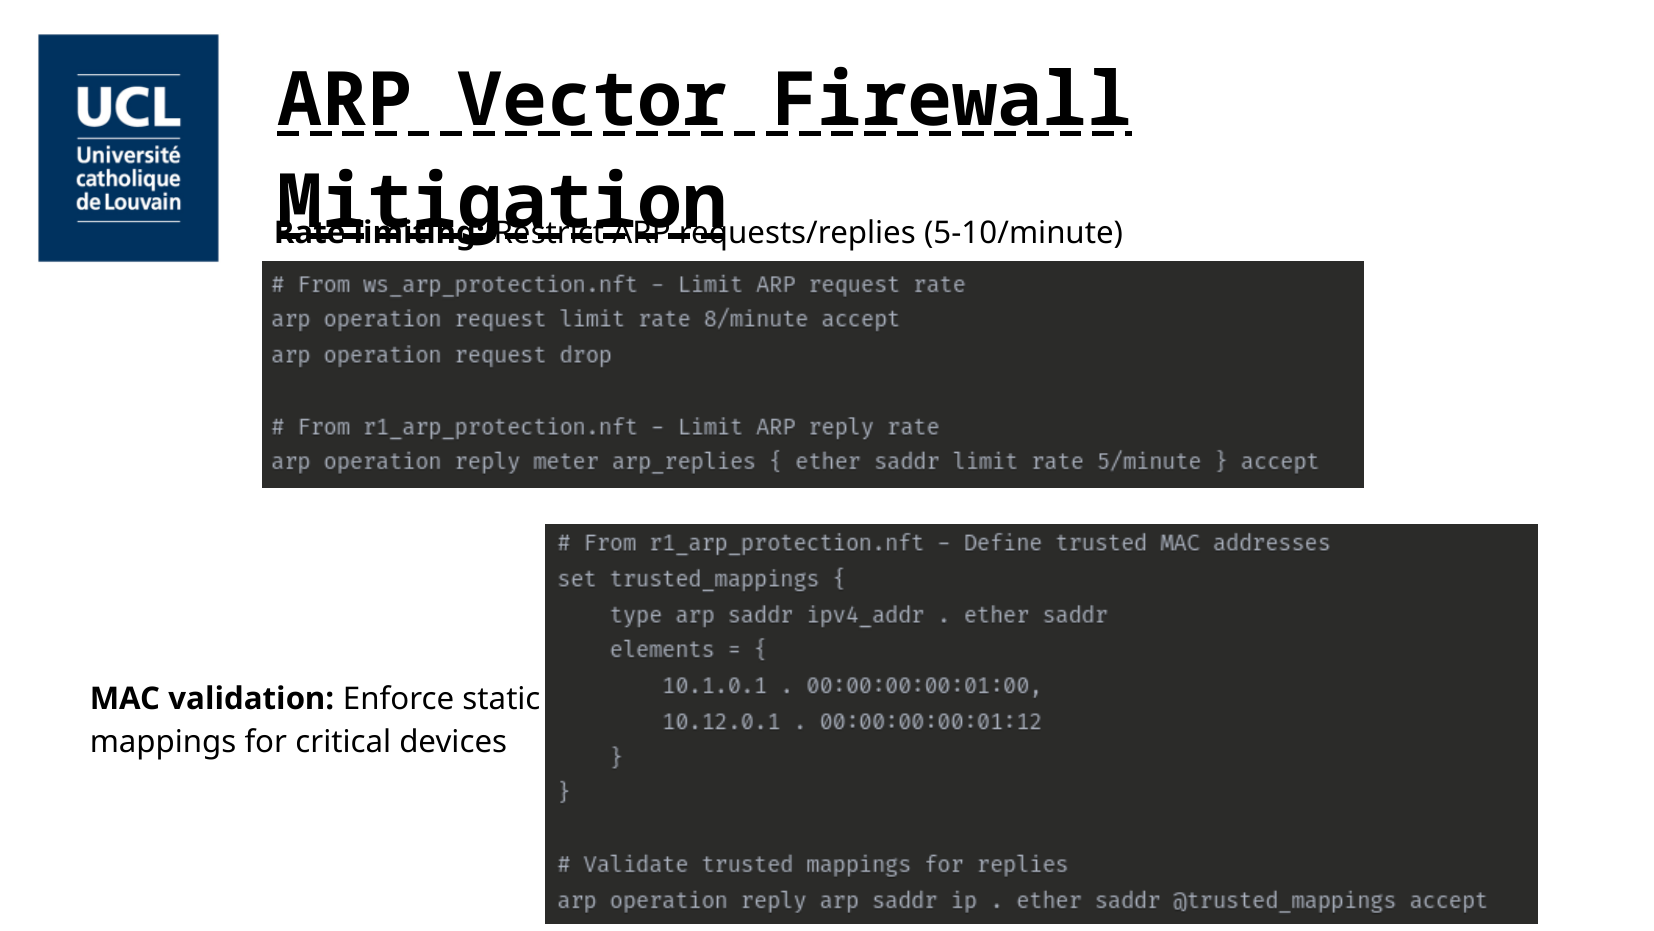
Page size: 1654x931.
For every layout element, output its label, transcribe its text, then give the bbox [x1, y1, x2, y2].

text_box Rate limiting: Restrict ARP requests/replies (5-10/minute) [258, 202, 1501, 408]
picture [262, 261, 1364, 488]
text_box ARP Vector Firewall Mitigation [262, 37, 1463, 202]
picture [545, 524, 1538, 924]
text_box MAC validation: Enforce static mappings for critical devices [75, 601, 676, 863]
picture [37, 33, 221, 263]
